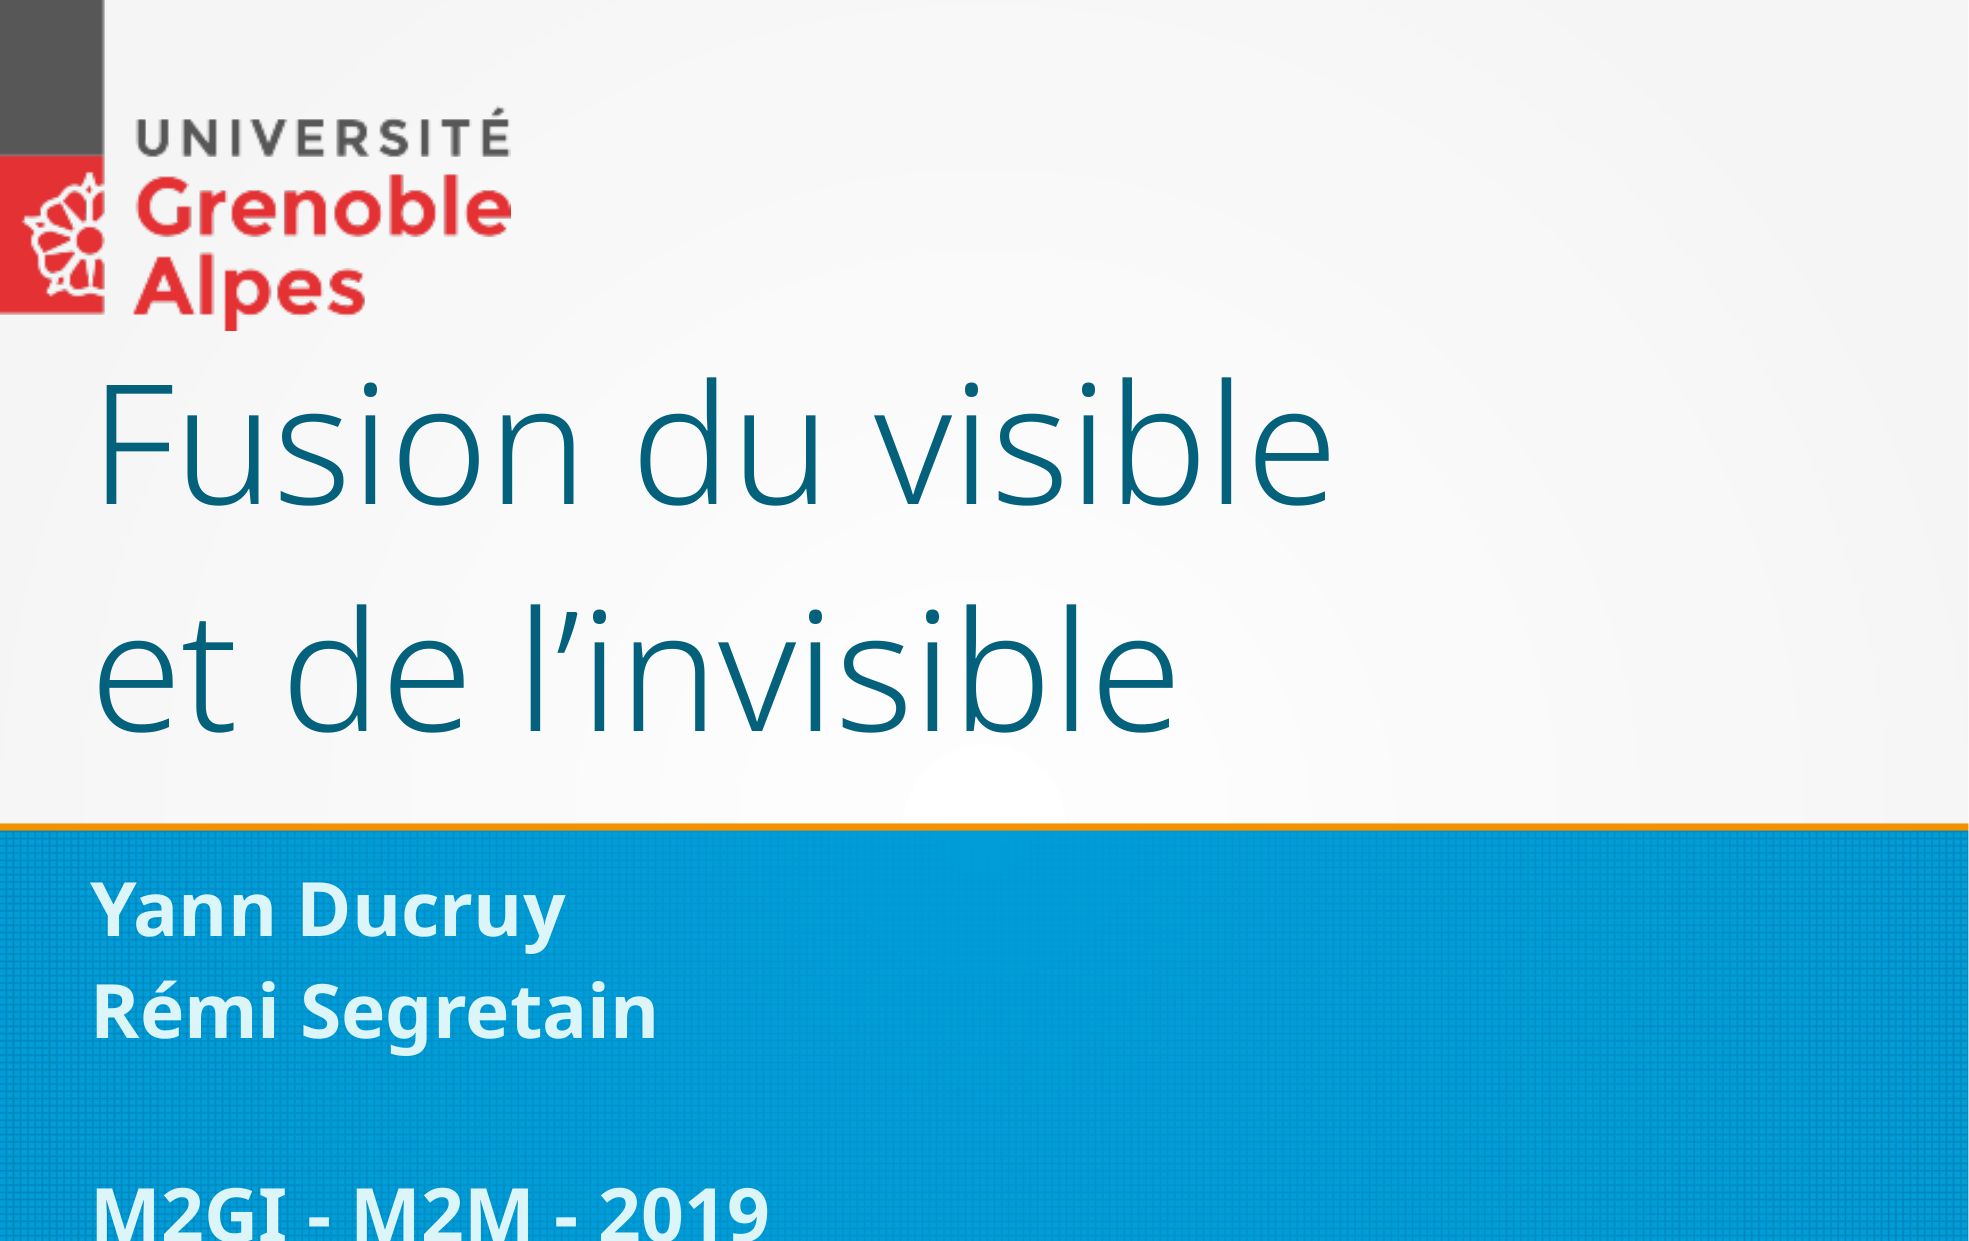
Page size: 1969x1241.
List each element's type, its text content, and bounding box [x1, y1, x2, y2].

subtitle Yann Ducruy Rémi Segretain M2GI - M2M - 2019 [90, 855, 1861, 1205]
title Fusion du visible et de l’invisible [90, 49, 1862, 781]
picture [0, 0, 1969, 830]
